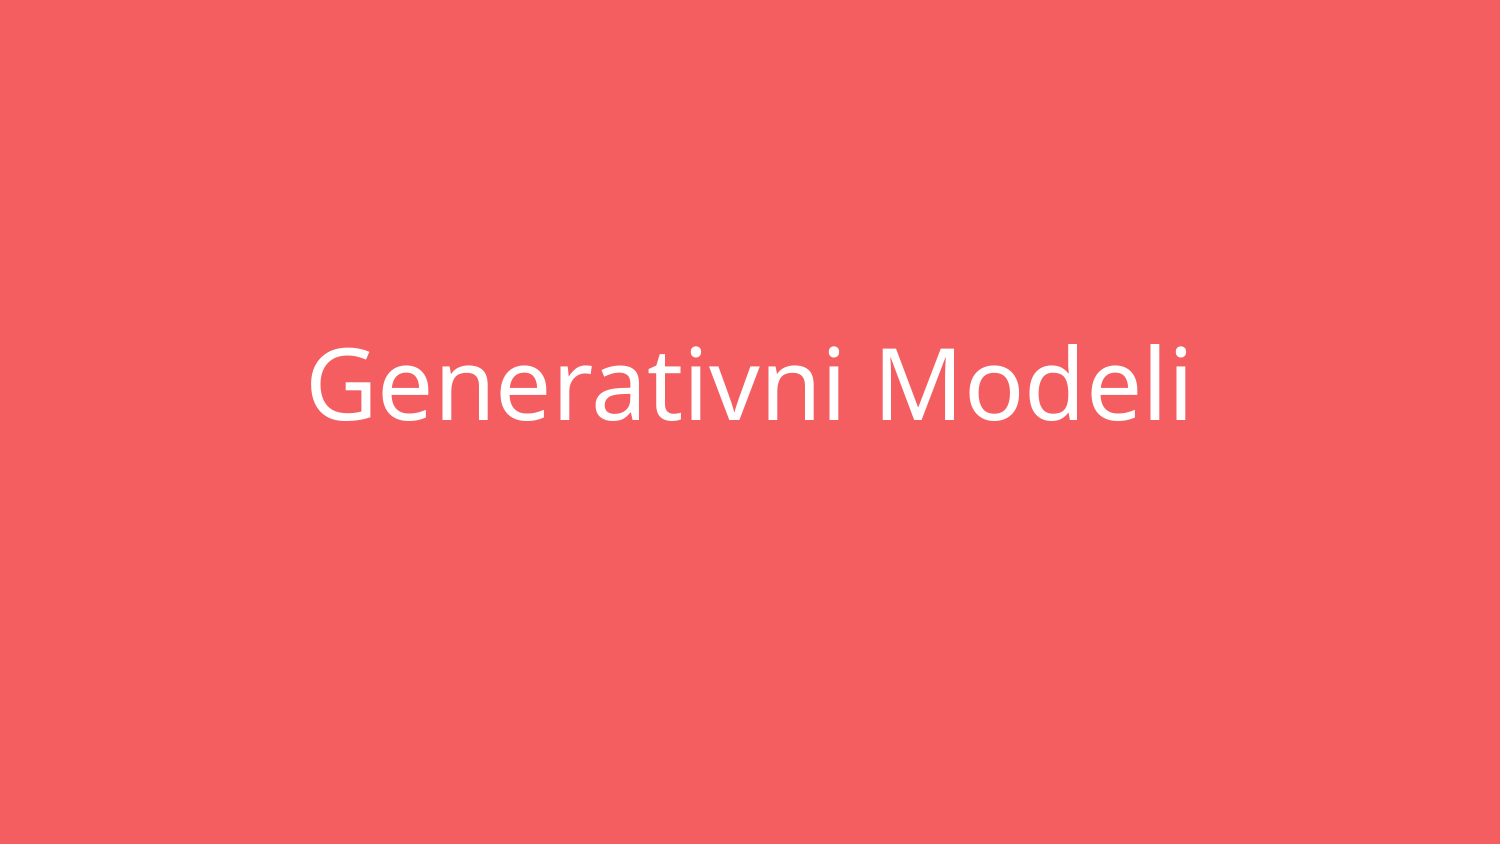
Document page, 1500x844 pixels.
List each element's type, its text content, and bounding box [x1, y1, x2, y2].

title Generativni Modeli [83, 233, 1417, 529]
